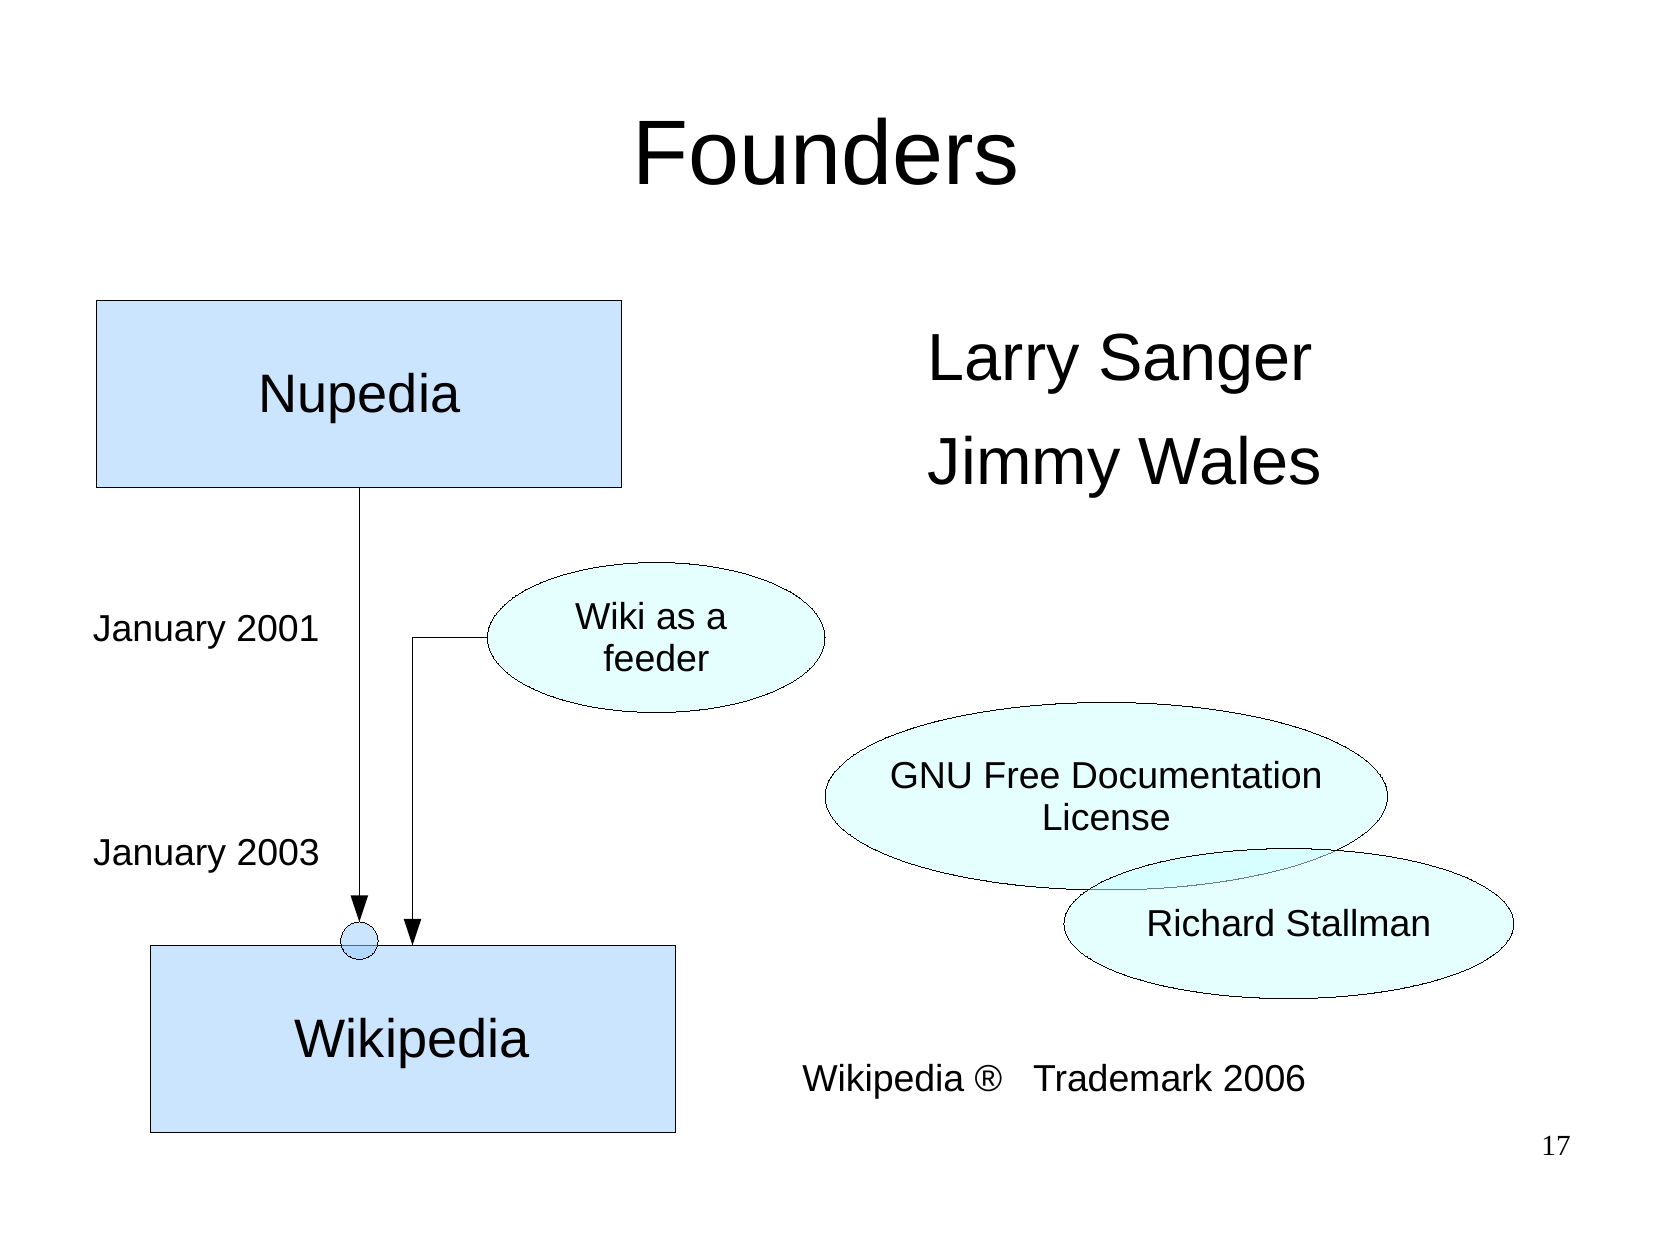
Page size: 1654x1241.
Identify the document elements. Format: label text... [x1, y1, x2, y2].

text_box January 2001 [75, 600, 338, 657]
text_box Richard Stallman [1063, 848, 1514, 999]
text_box Wikipedia ® Trademark 2006 [787, 1050, 1501, 1107]
text_box [340, 921, 379, 960]
text_box Wikipedia [150, 945, 676, 1133]
text_box GNU Free Documentation License [825, 702, 1388, 890]
text_box Nupedia [96, 300, 622, 488]
title Founders [82, 49, 1571, 257]
text_box January 2003 [75, 824, 338, 882]
list Larry Sanger Jimmy Wales [910, 319, 1453, 518]
text_box Wiki as a feeder [487, 562, 826, 713]
